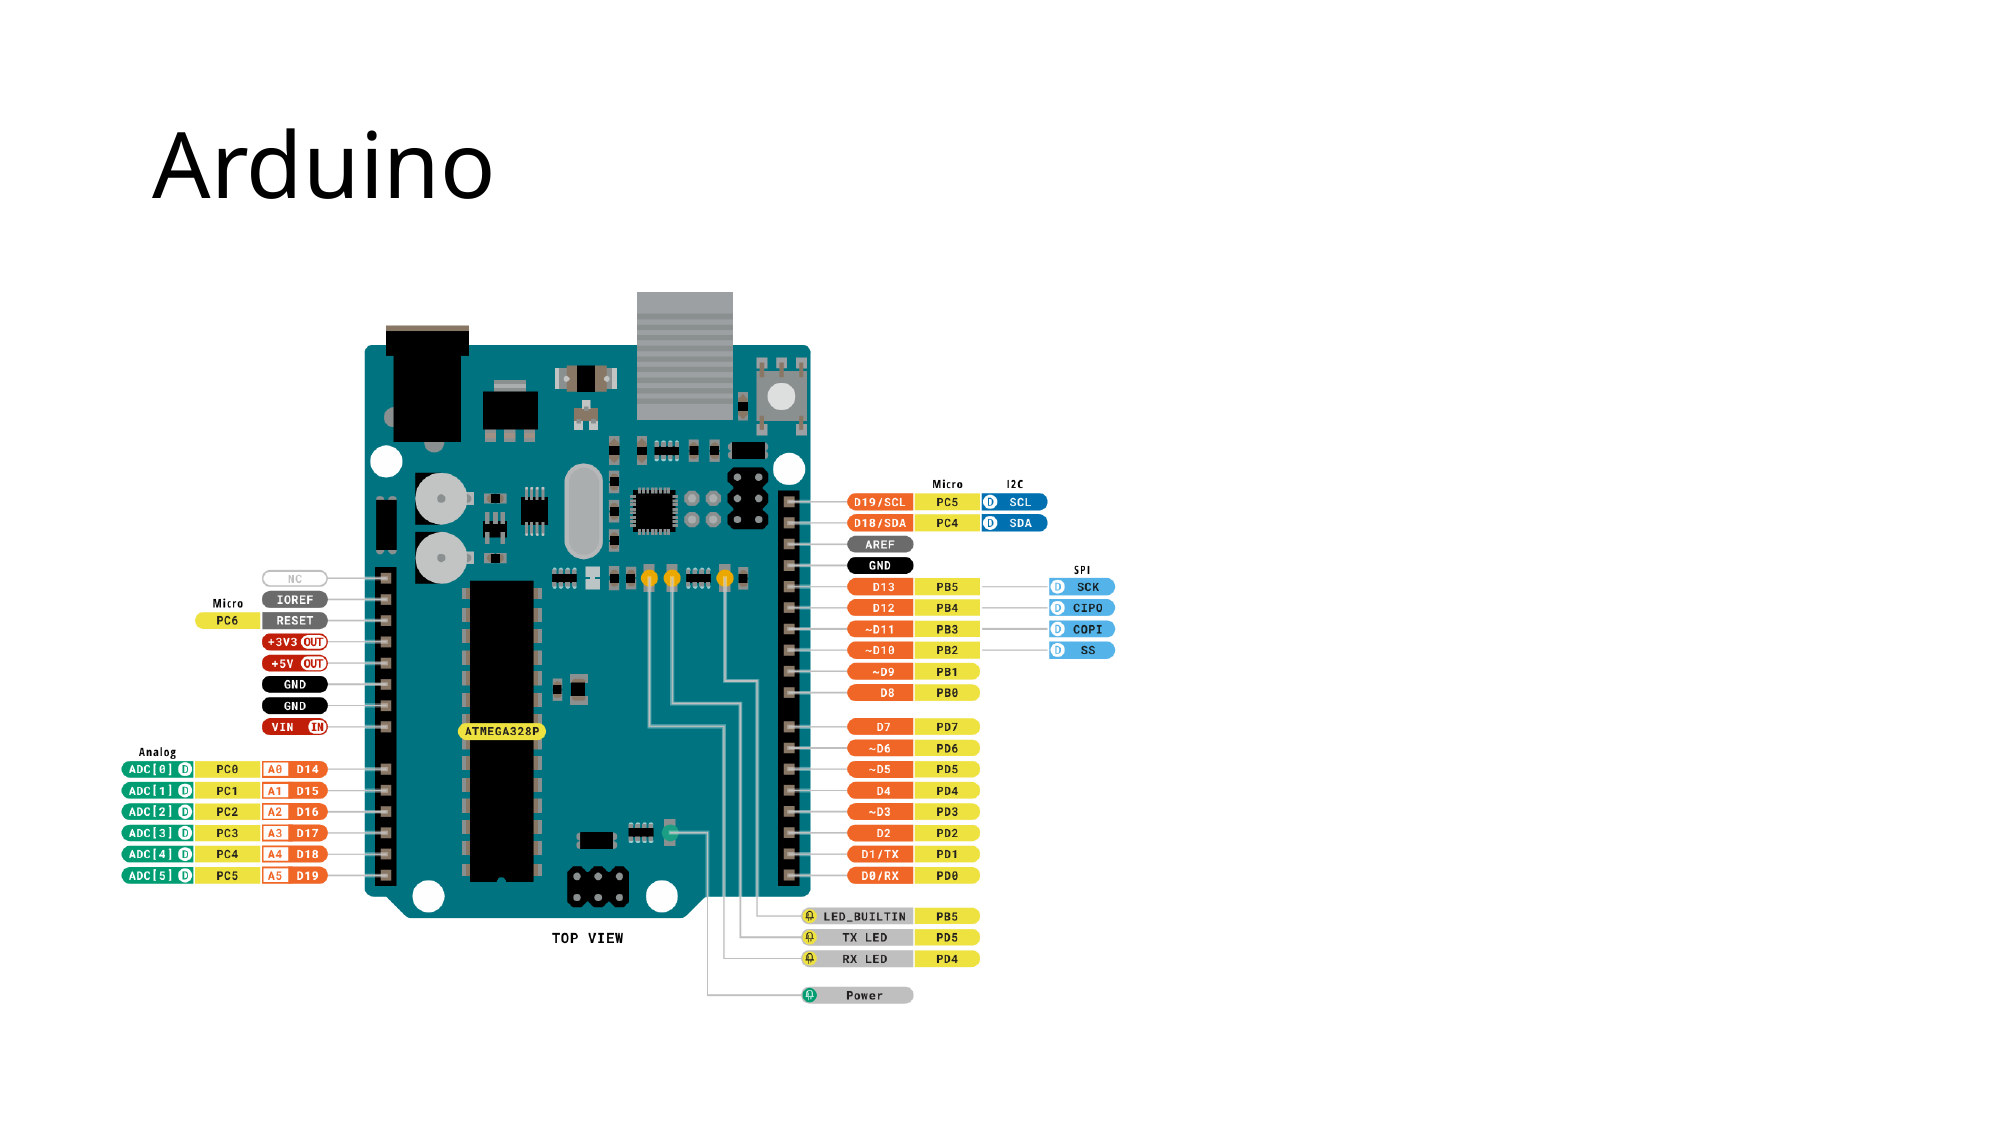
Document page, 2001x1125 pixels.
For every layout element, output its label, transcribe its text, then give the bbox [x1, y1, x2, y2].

picture [80, 264, 1186, 1014]
title Arduino [137, 59, 1863, 278]
